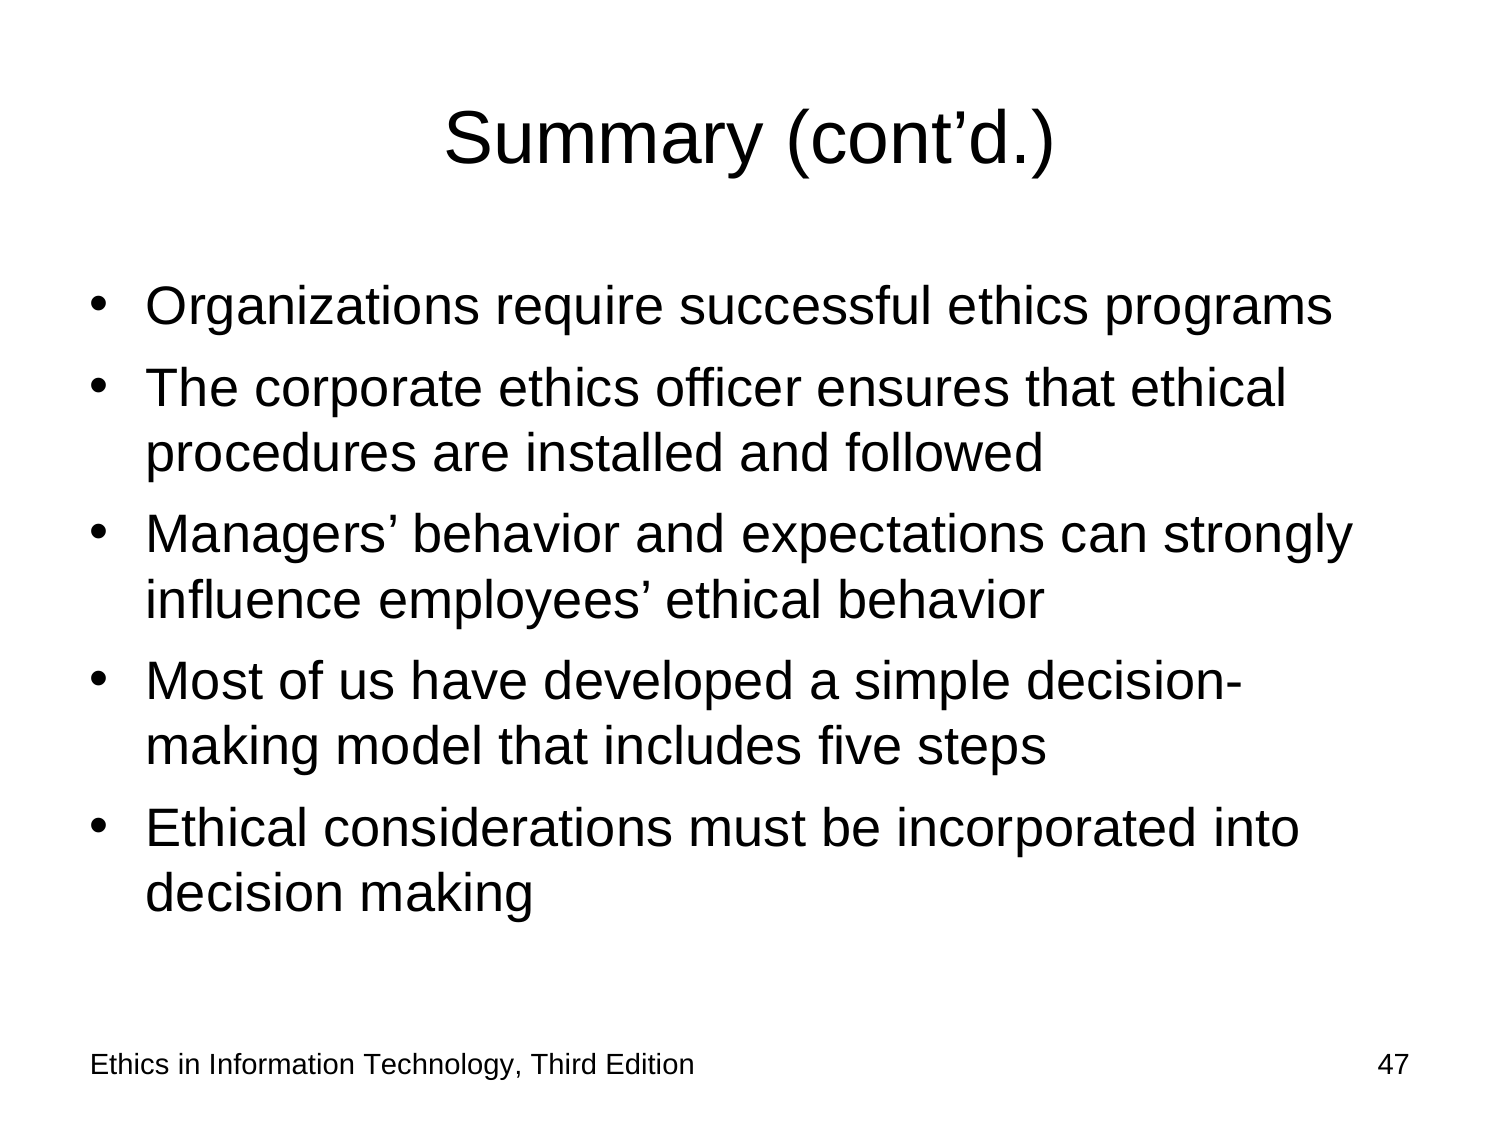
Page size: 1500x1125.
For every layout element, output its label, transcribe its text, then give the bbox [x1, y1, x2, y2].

text_box <number> [1074, 1037, 1425, 1103]
text_box Ethics in Information Technology, Third Edition [74, 1037, 1074, 1103]
list Organizations require successful ethics programs The corporate ethics officer ensures that ethical procedures are installed and followed Managers’ behavior and expectations can strongly influence employees’ ethical behavior Most of us have developed a simple decision-making model that includes five steps Ethical considerations must be incorporated into decision making [75, 262, 1425, 1005]
title Summary (cont’d.) [75, 45, 1425, 233]
